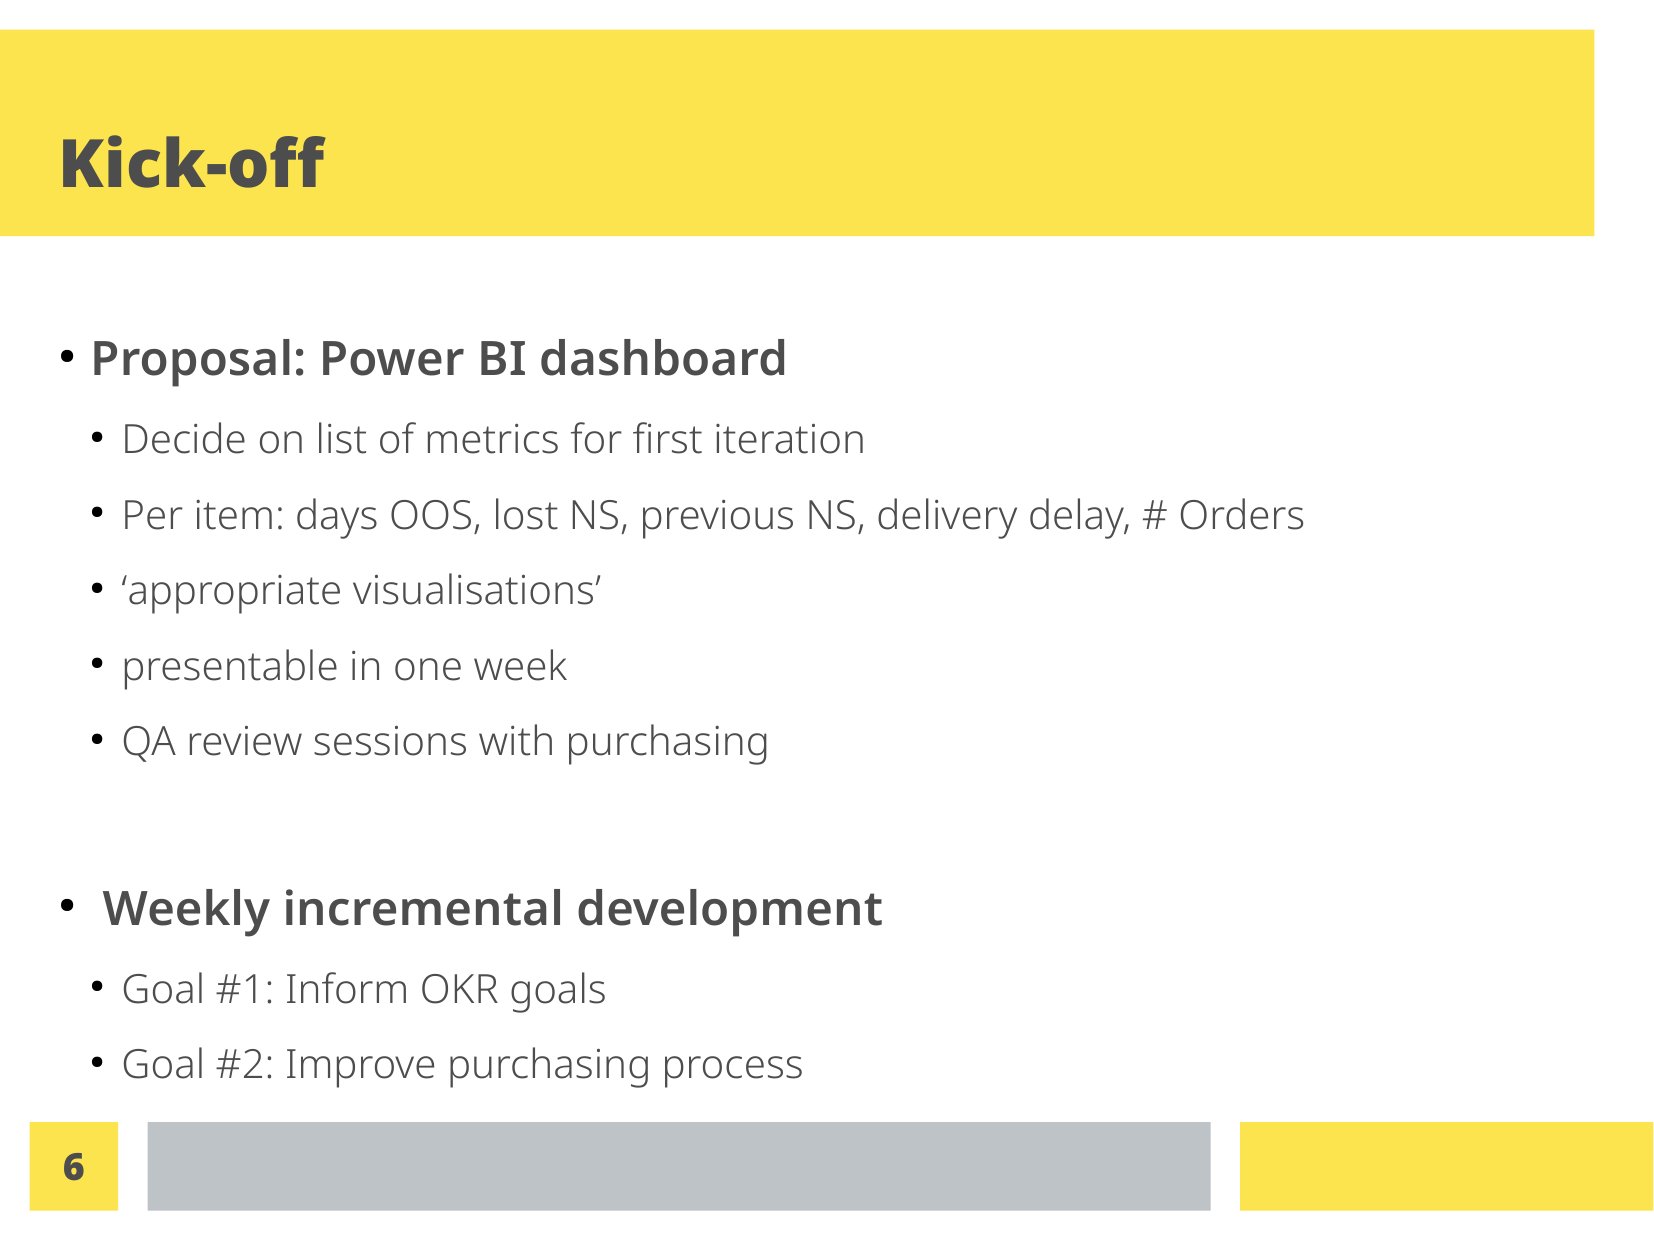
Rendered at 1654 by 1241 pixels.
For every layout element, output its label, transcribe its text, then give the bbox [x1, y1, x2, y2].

title Kick-off [59, 59, 1595, 207]
list Proposal: Power BI dashboard Decide on list of metrics for first iteration Per item: days OOS, lost NS, previous NS, delivery delay, # Orders ‘appropriate visualisations’ presentable in one week QA review sessions with purchasing Weekly incremental development Goal #1: Inform OKR goals Goal #2: Improve purchasing process [59, 324, 1565, 1093]
